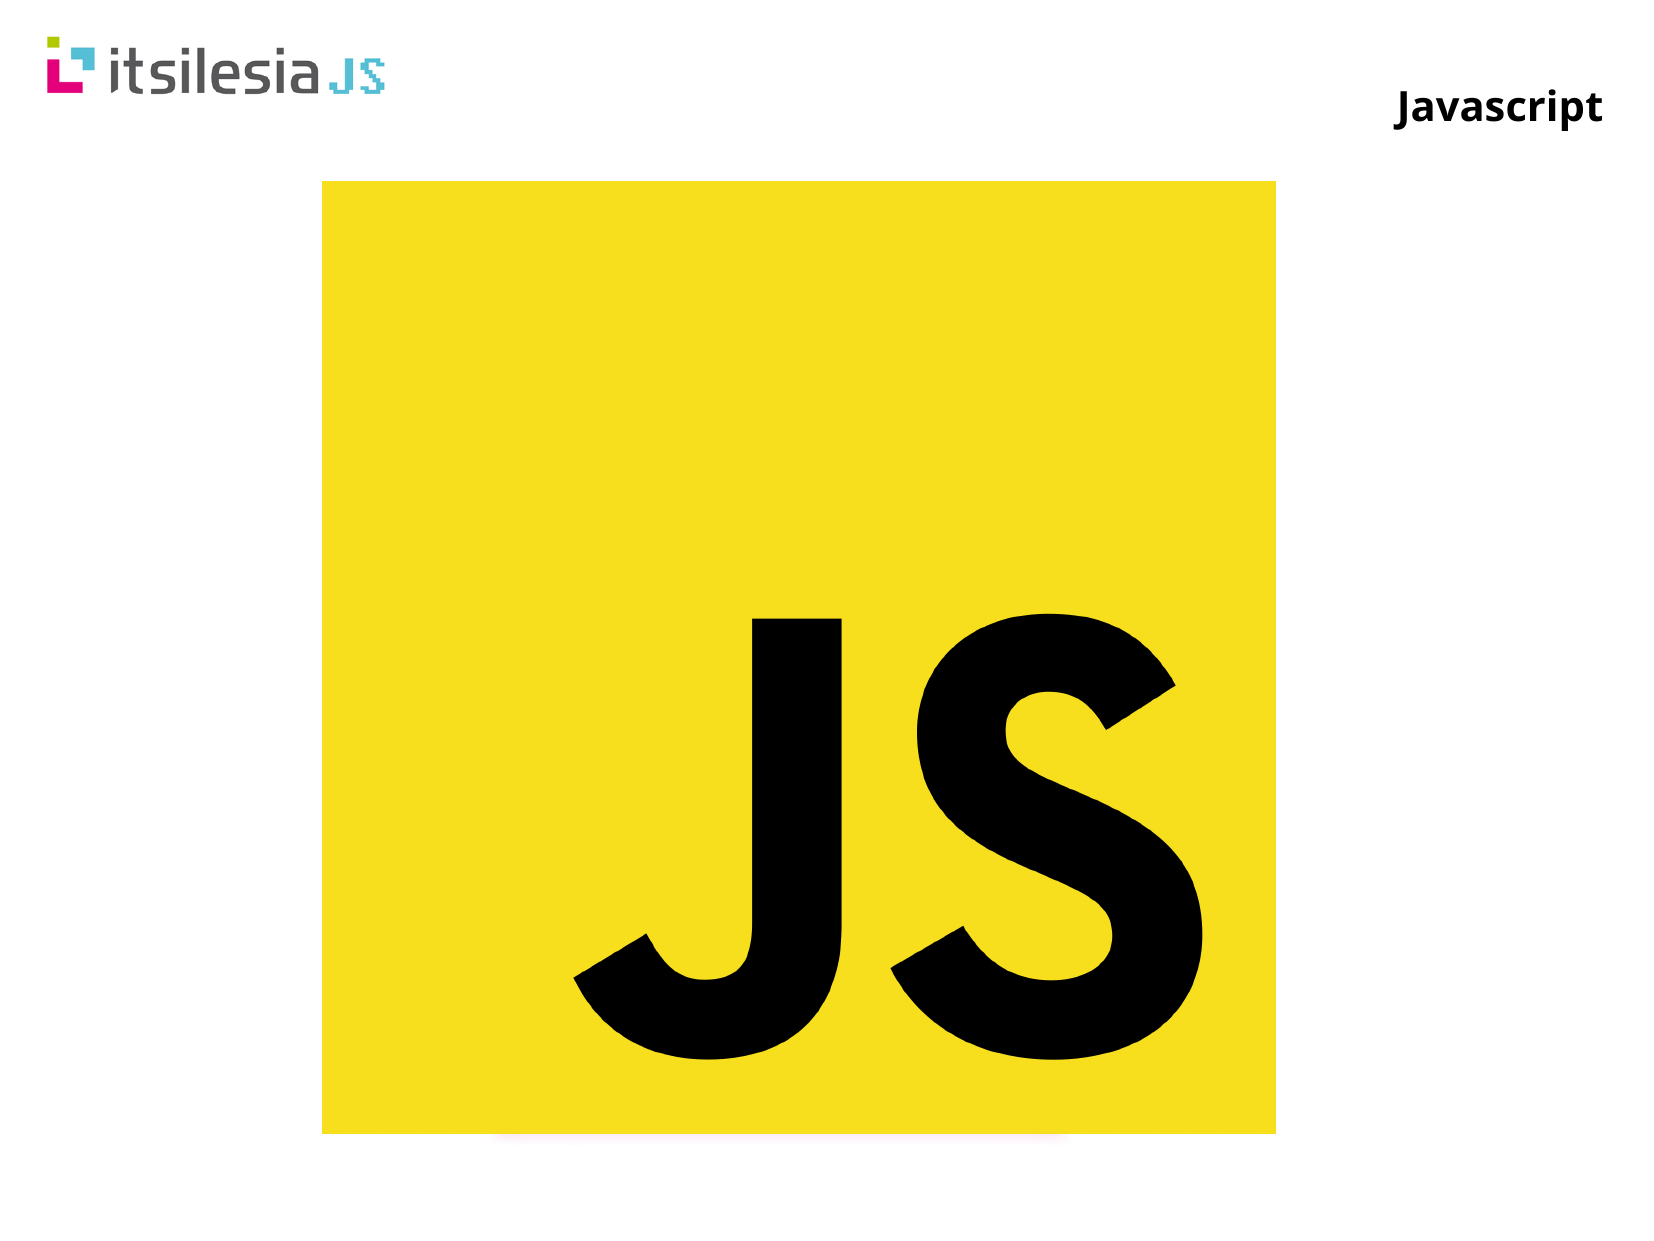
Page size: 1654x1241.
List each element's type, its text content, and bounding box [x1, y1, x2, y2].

picture [0, 0, 1654, 1241]
text_box Javascript [177, 41, 1619, 136]
